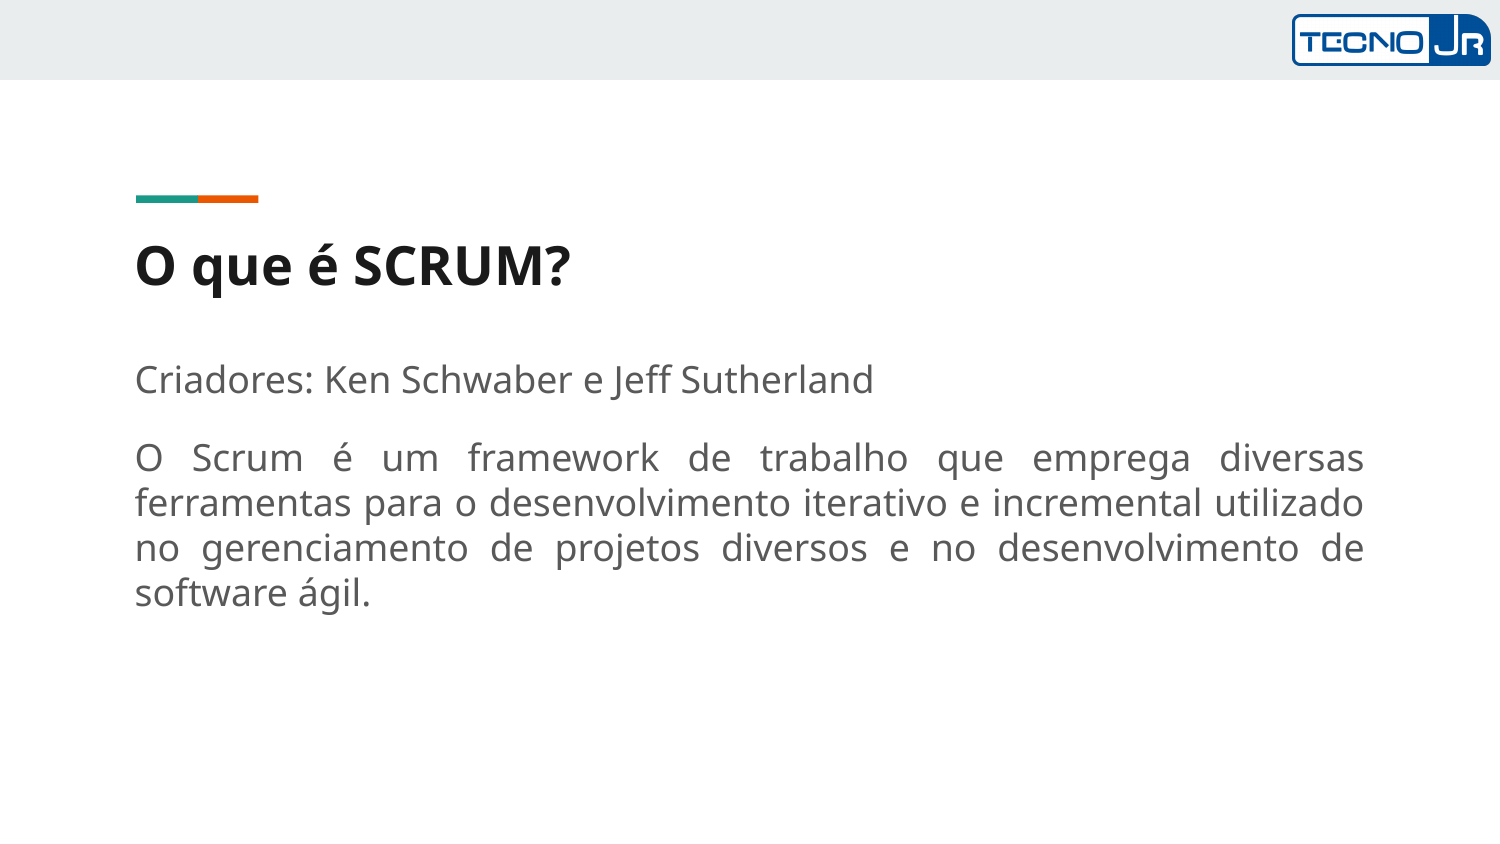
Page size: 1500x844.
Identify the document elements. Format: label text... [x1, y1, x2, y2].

title O que é SCRUM? [119, 216, 1381, 305]
picture [1292, 14, 1491, 66]
list Criadores: Ken Schwaber e Jeff Sutherland O Scrum é um framework de trabalho que emprega diversas ferramentas para o desenvolvimento iterativo e incremental utilizado no gerenciamento de projetos diversos e no desenvolvimento de software ágil. [119, 341, 1381, 712]
